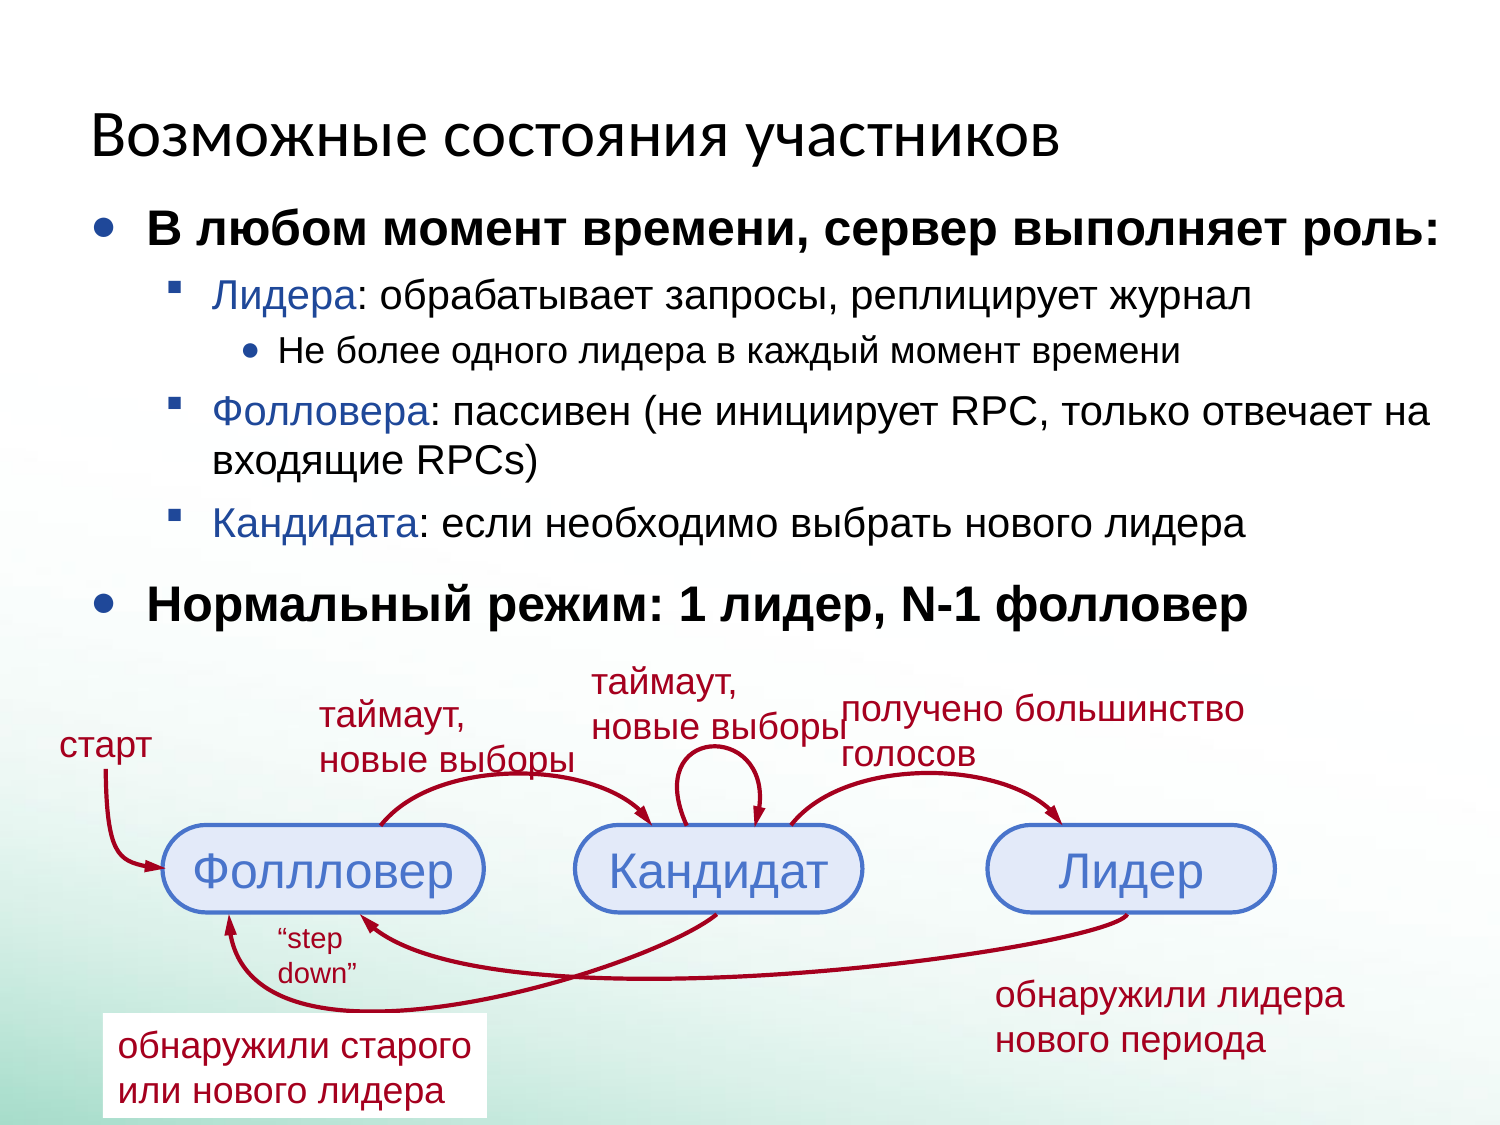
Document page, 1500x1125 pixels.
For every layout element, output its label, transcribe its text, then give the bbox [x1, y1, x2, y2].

text_box таймаут, новые выборы [576, 649, 863, 755]
picture [0, 0, 1500, 1125]
text_box старт [44, 712, 168, 773]
text_box таймаут, новые выборы [304, 682, 591, 788]
text_box обнаружили старого или нового лидера [102, 1013, 487, 1118]
text_box Кандидат [574, 824, 863, 913]
text_box “step down” [262, 912, 373, 998]
text_box получено большинство голосов [826, 676, 1260, 782]
list В любом момент времени, сервер выполняет роль: Лидера: обрабатывает запросы, реплицирует журнал Не более одного лидера в каждый момент времени Фолловера: пассивен (не инициирует RPC, только отвечает на входящие RPCs) Кандидата: если необходимо выбрать нового лидера Нормальный режим: 1 лидер, N-1 фолловер [75, 187, 1478, 713]
text_box обнаружили лидера нового периода [980, 962, 1360, 1068]
text_box Лидер [987, 824, 1275, 913]
text_box Фоллловер [162, 824, 484, 913]
title Возможные состояния участников [75, 79, 1425, 180]
